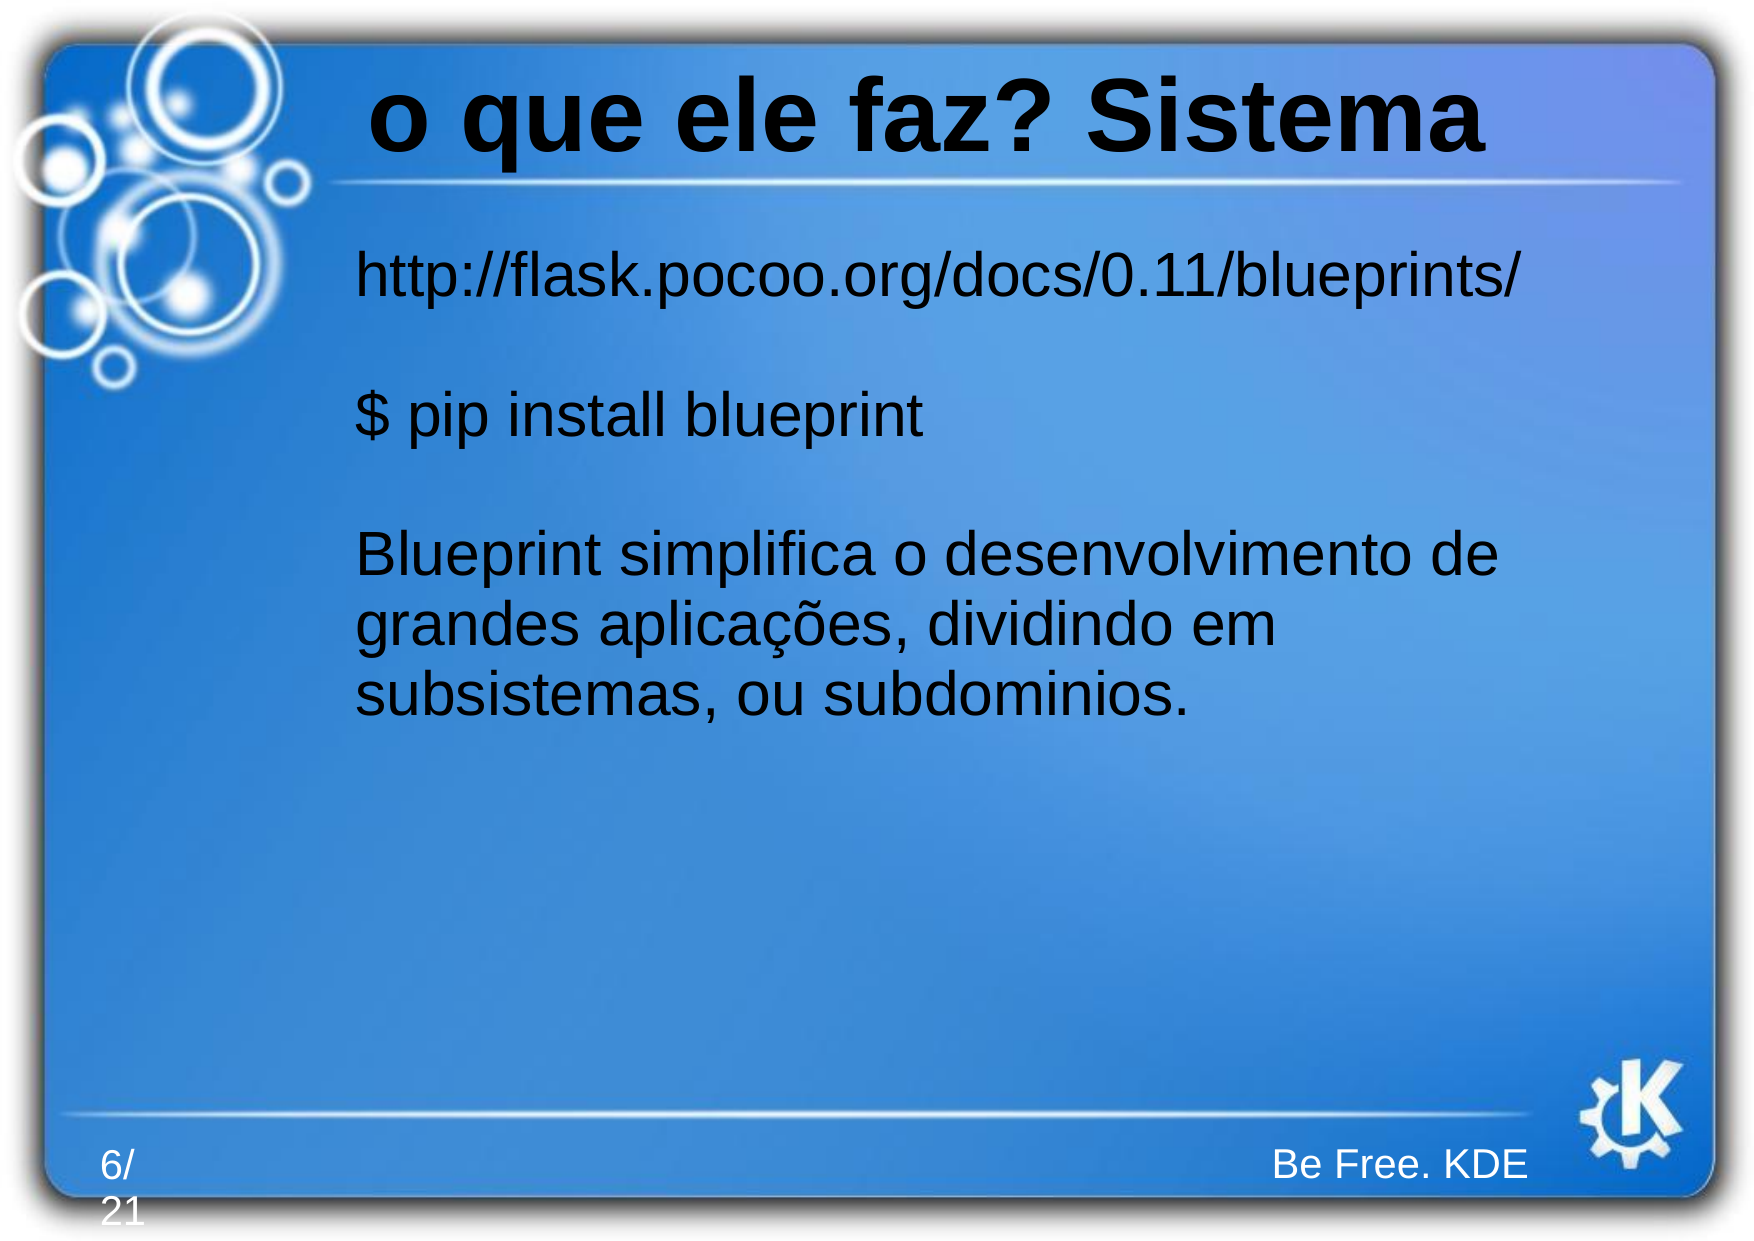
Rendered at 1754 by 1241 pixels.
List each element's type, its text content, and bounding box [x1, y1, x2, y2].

list http://flask.pocoo.org/docs/0.11/blueprints/ $ pip install blueprint Blueprint simplifica o desenvolvimento de grandes aplicações, dividindo em subsistemas, ou subdominios. [340, 232, 1639, 1027]
picture [0, 0, 1754, 1241]
title o que ele faz? Sistema [352, 49, 1651, 174]
